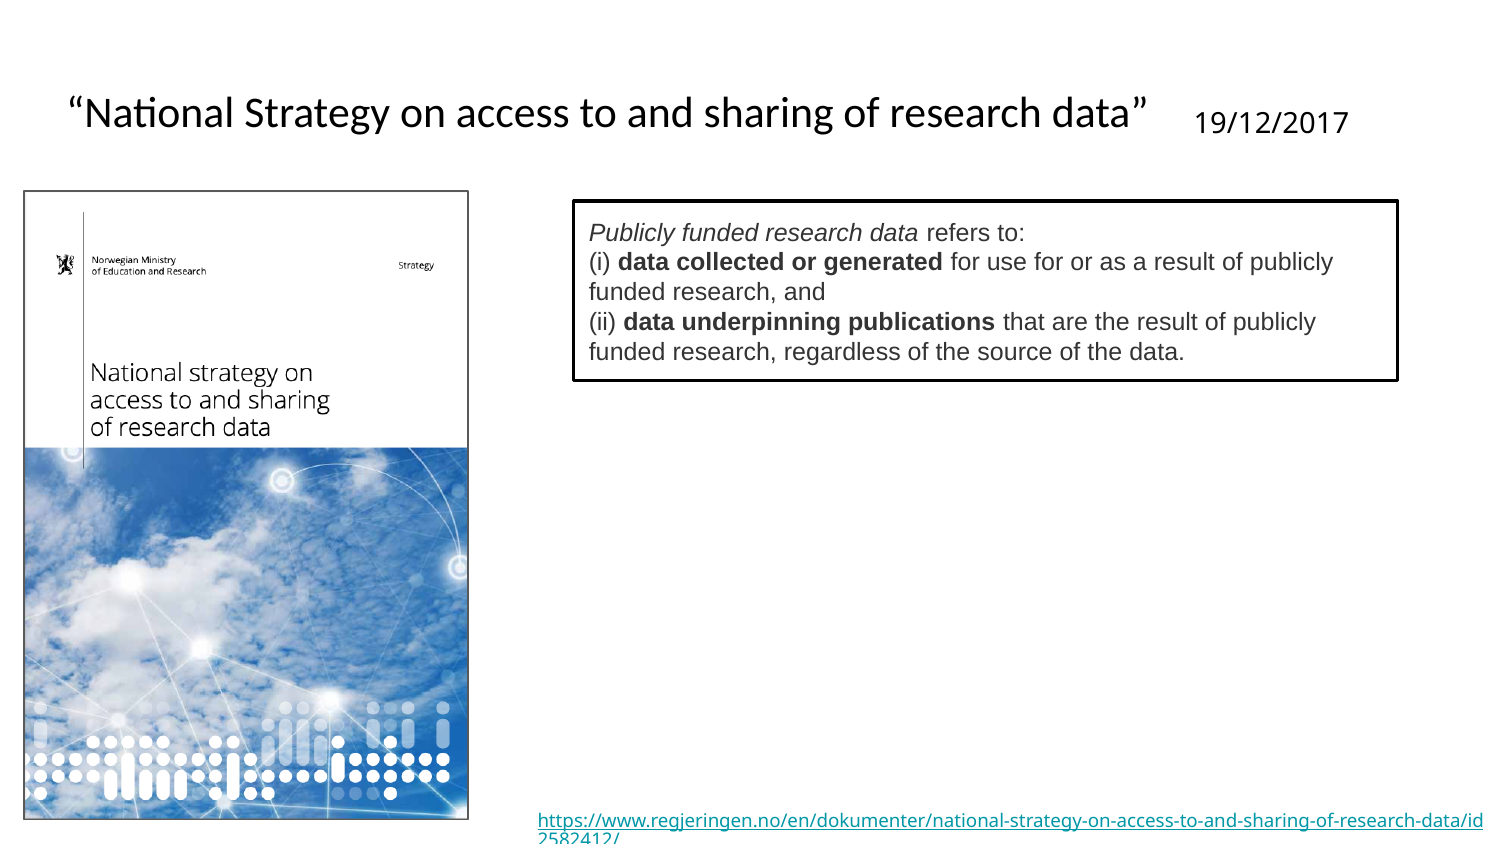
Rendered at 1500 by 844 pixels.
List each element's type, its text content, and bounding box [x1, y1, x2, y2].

text_box https://www.regjeringen.no/en/dokumenter/national-strategy-on-access-to-and-sharing-of-research-data/id2582412/ [526, 802, 1495, 836]
text_box Publicly funded research data refers to: (i) data collected or generated for use for or as a result of publicly funded ­research, and (ii) data underpinning publications that are the result of publicly funded ­research, regardless of the source of the data. [573, 200, 1398, 381]
title “National Strategy on access to and sharing of research data” [51, 72, 1449, 167]
text_box 19/12/2017 [1182, 98, 1389, 142]
picture [24, 191, 468, 819]
